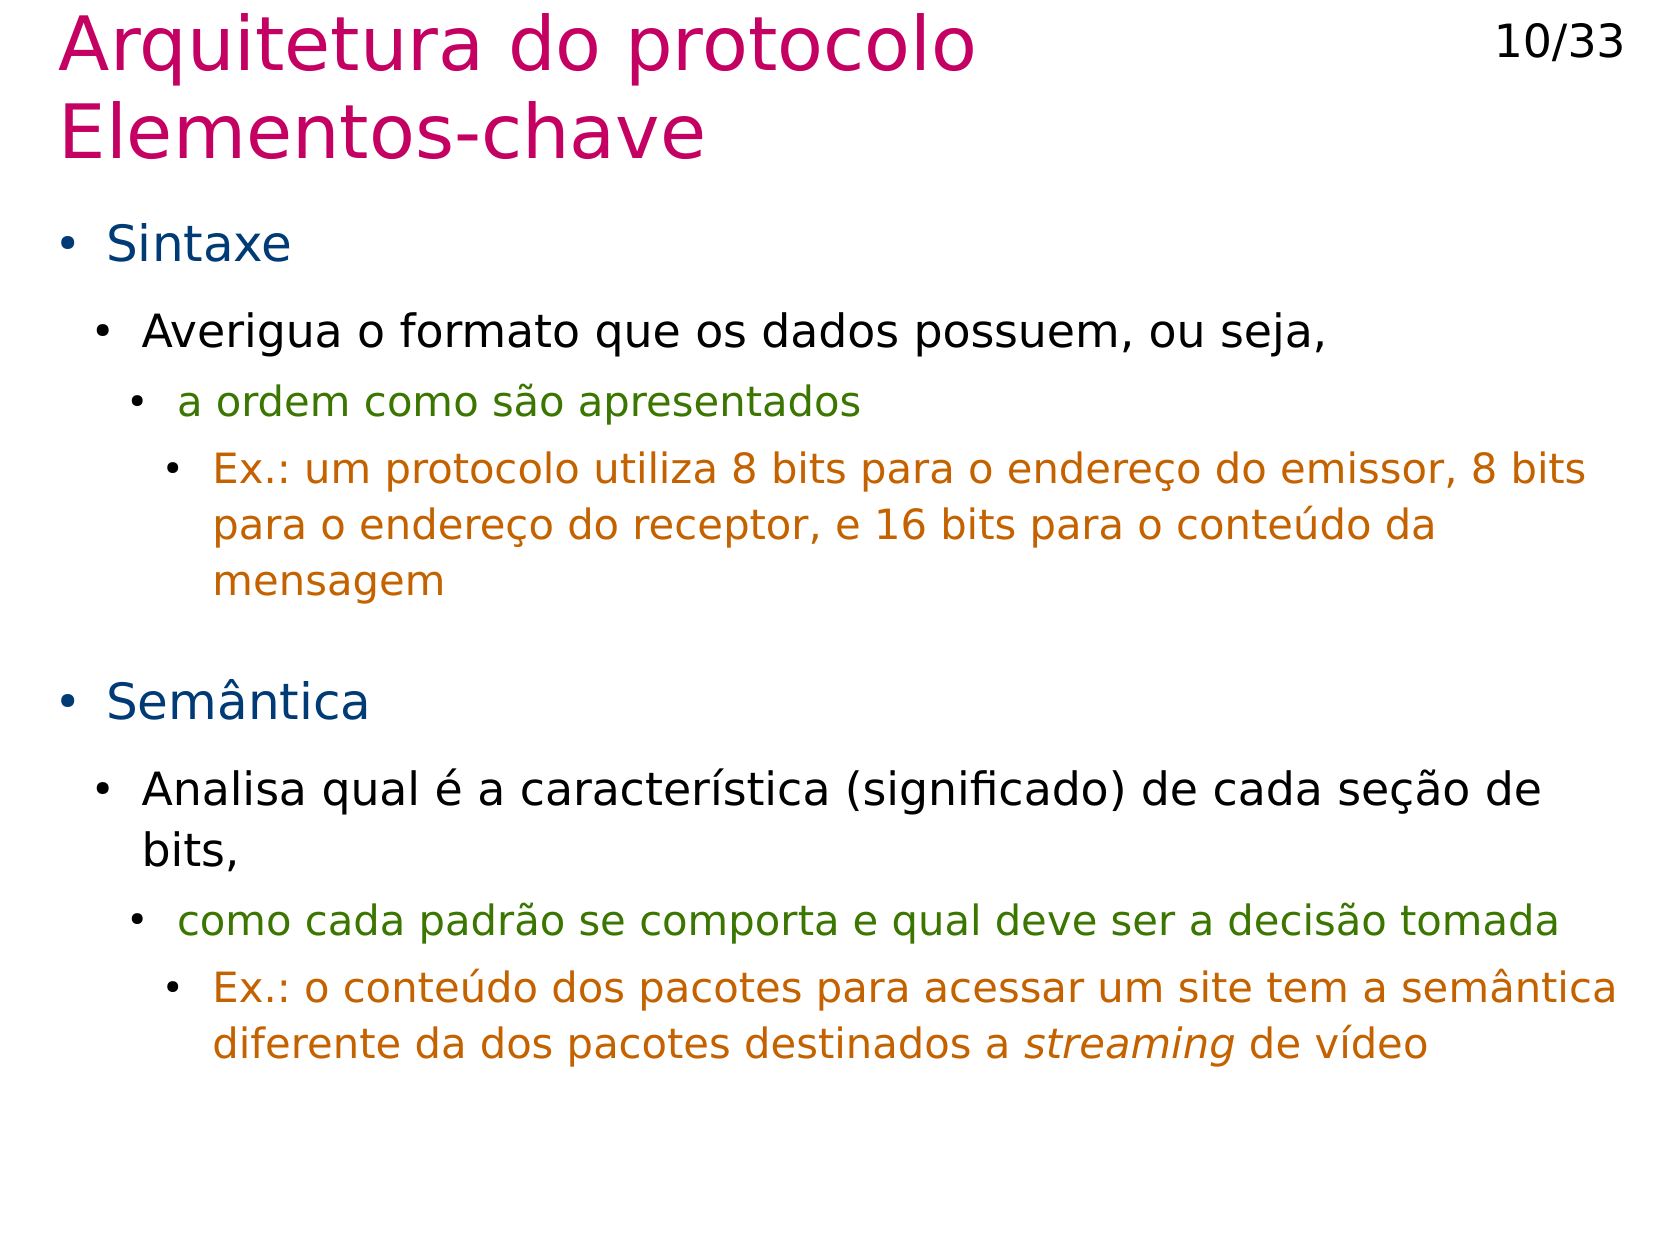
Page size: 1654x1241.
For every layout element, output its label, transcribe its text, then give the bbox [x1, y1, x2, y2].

title Arquitetura do protocolo Elementos-chave [59, 1, 1625, 176]
list Sintaxe Averigua o formato que os dados possuem, ou seja, a ordem como são apresentados Ex.: um protocolo utiliza 8 bits para o endereço do emissor, 8 bits para o endereço do receptor, e 16 bits para o conteúdo da mensagem Semântica Analisa qual é a característica (significado) de cada seção de bits, como cada padrão se comporta e qual deve ser a decisão tomada Ex.: o conteúdo dos pacotes para acessar um site tem a semântica diferente da dos pacotes destinados a streaming de vídeo [59, 206, 1625, 1211]
